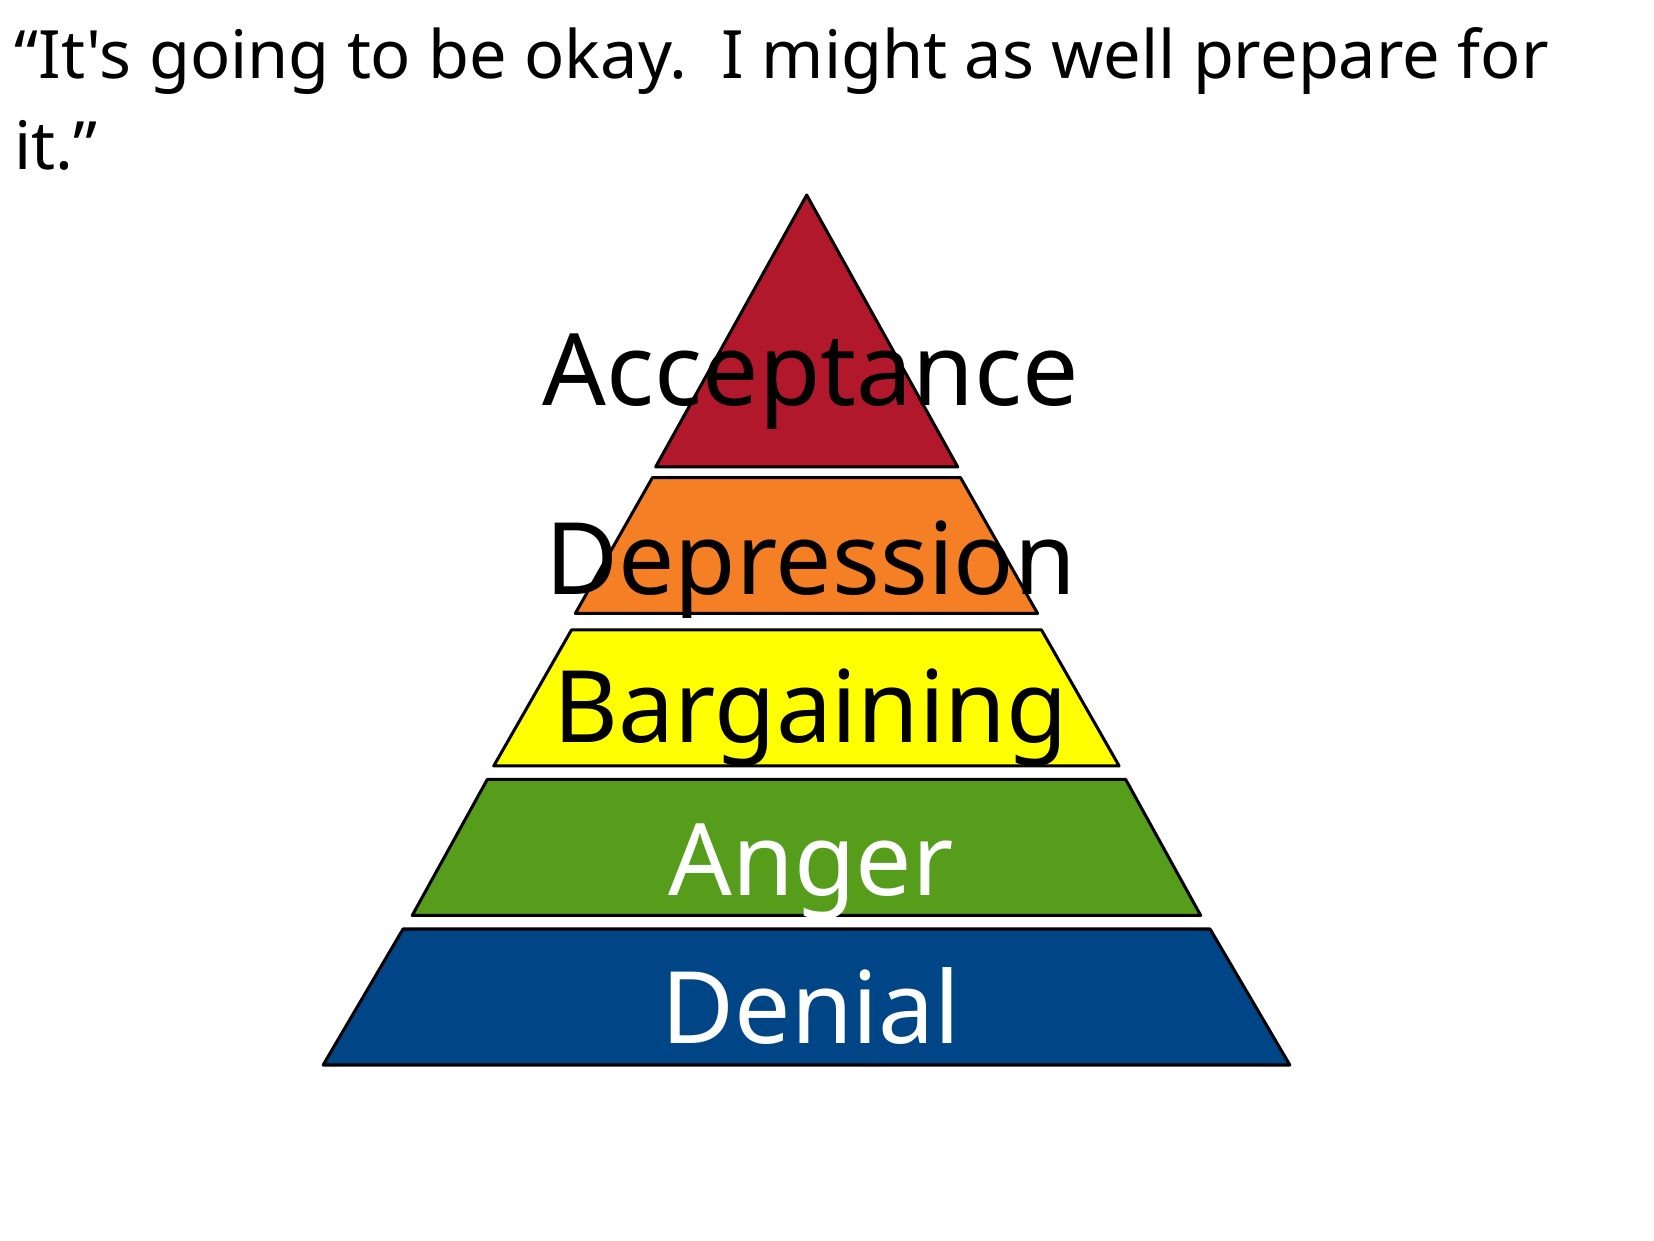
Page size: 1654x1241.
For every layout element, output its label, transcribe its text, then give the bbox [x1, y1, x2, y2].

text_box [412, 805, 804, 916]
text_box [323, 928, 1290, 1066]
text_box [691, 608, 1038, 614]
text_box Acceptance [473, 291, 1149, 419]
text_box [1018, 755, 1045, 759]
text_box Anger [473, 781, 1149, 909]
text_box [726, 755, 753, 759]
text_box Depression [473, 480, 1149, 608]
text_box [655, 419, 958, 467]
text_box [753, 195, 861, 291]
text_box [749, 755, 1027, 766]
text_box [838, 821, 1201, 916]
text_box Bargaining [473, 627, 1149, 755]
text_box [493, 755, 735, 766]
text_box Denial [473, 929, 1149, 1057]
text_box [1041, 755, 1120, 766]
text_box [575, 608, 682, 614]
text_box “It's going to be okay. I might as well prepare for it.” [0, 0, 1654, 90]
